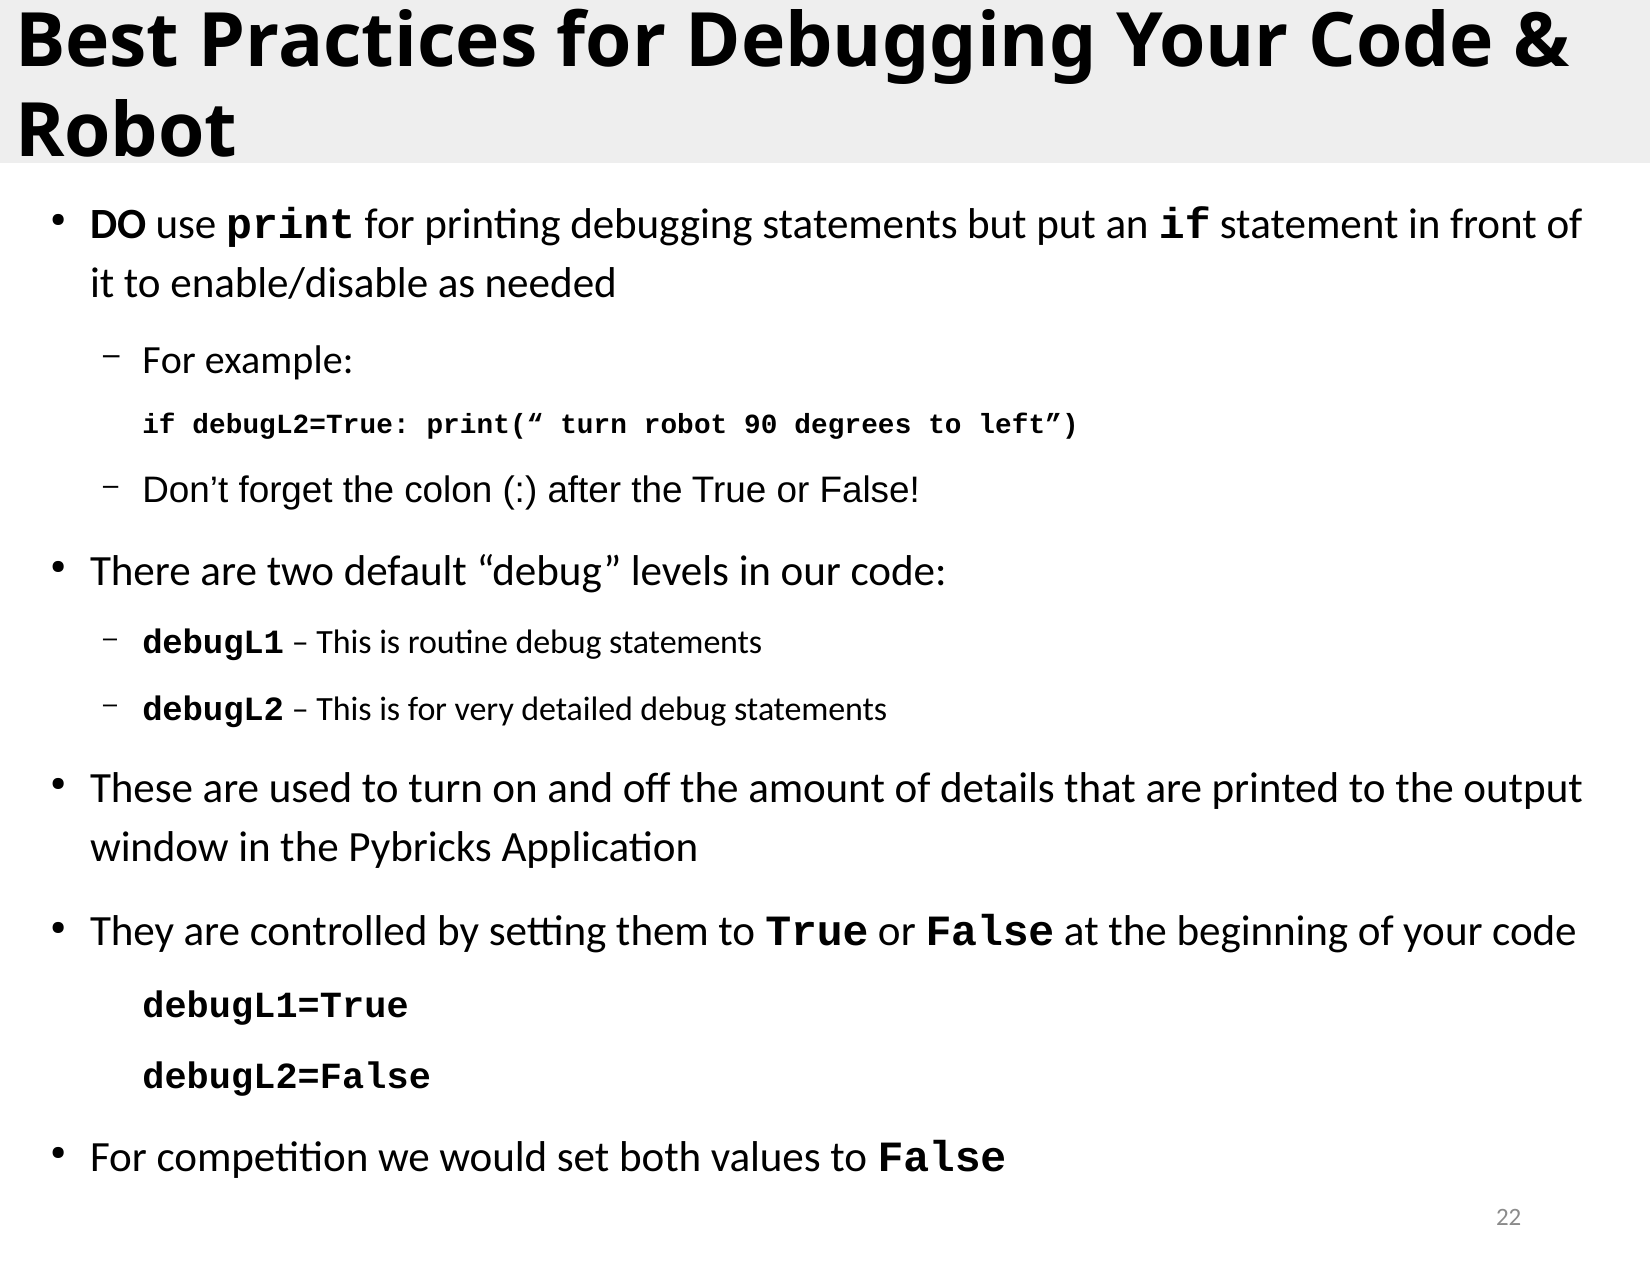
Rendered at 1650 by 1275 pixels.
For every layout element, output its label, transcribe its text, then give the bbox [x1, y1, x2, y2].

title Best Practices for Debugging Your Code & Robot [0, 0, 1650, 163]
list DO use print for printing debugging statements but put an if statement in front of it to enable/disable as needed For example: if debugL2=True: print(“ turn robot 90 degrees to left”) Don’t forget the colon (:) after the True or False! There are two default “debug” levels in our code: debugL1 – This is routine debug statements debugL2 – This is for very detailed debug statements These are used to turn on and off the amount of details that are printed to the output window in the Pybricks Application They are controlled by setting them to True or False at the beginning of your code debugL1=True debugL2=False For competition we would set both values to False [37, 187, 1613, 1238]
